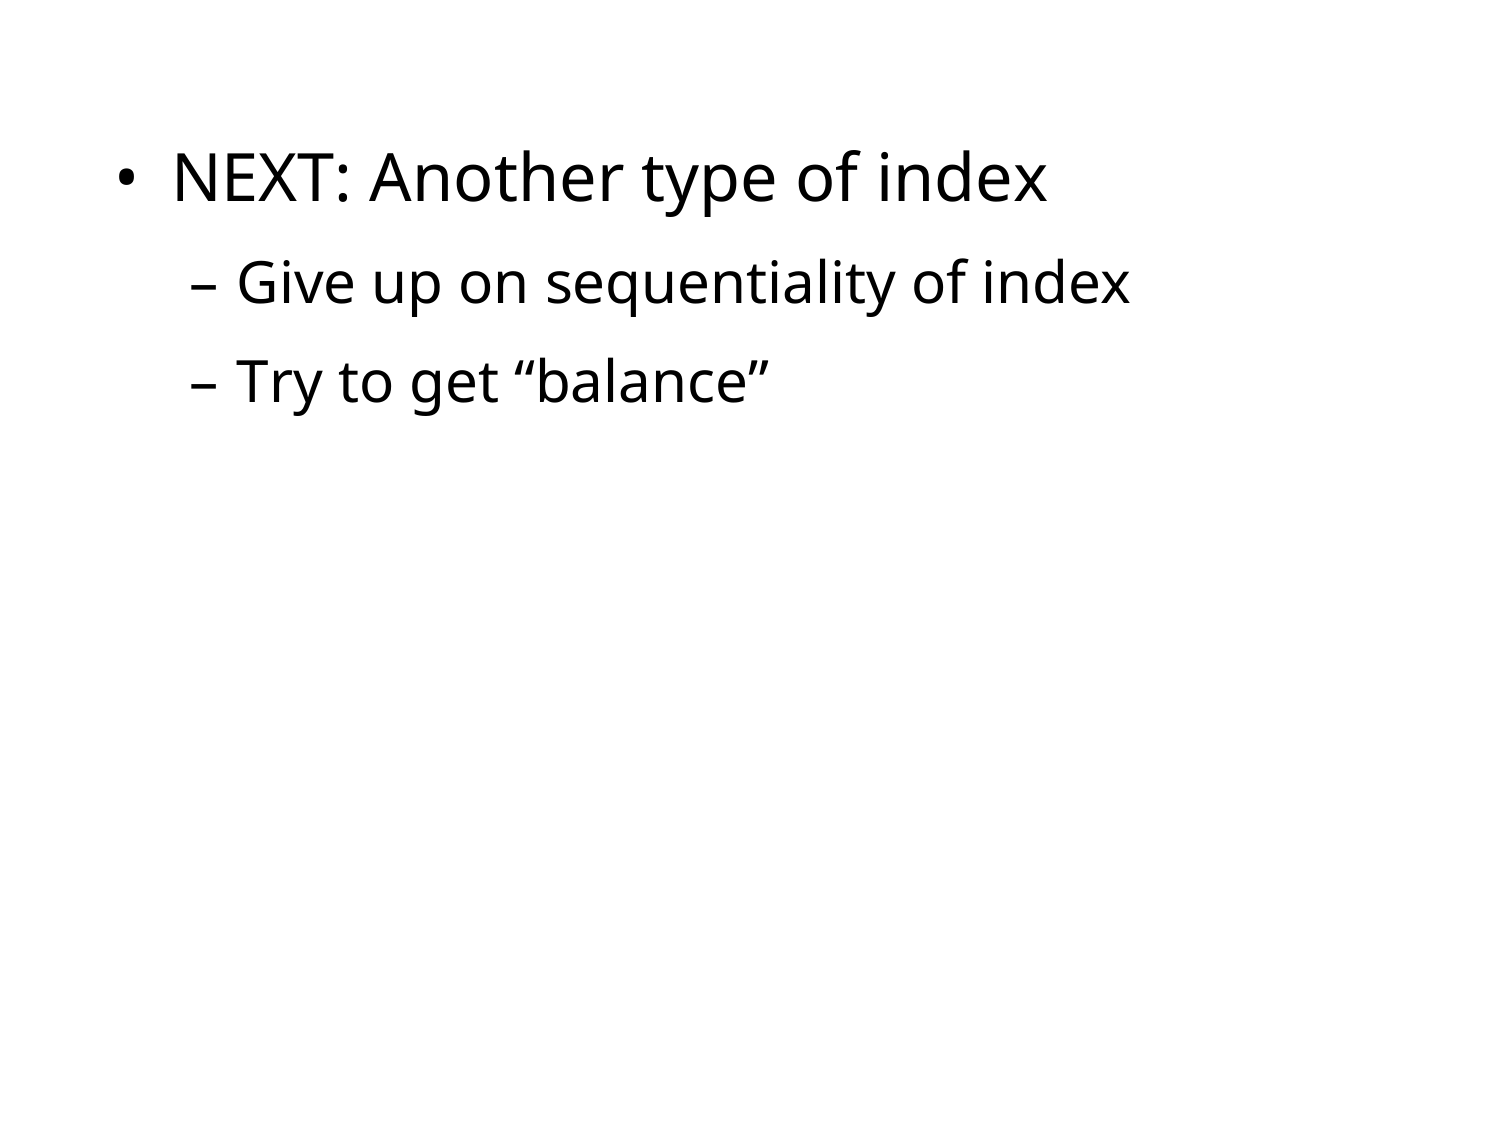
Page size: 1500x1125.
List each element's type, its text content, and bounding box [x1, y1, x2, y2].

list NEXT: Another type of index Give up on sequentiality of index Try to get “balance” [99, 116, 1375, 409]
